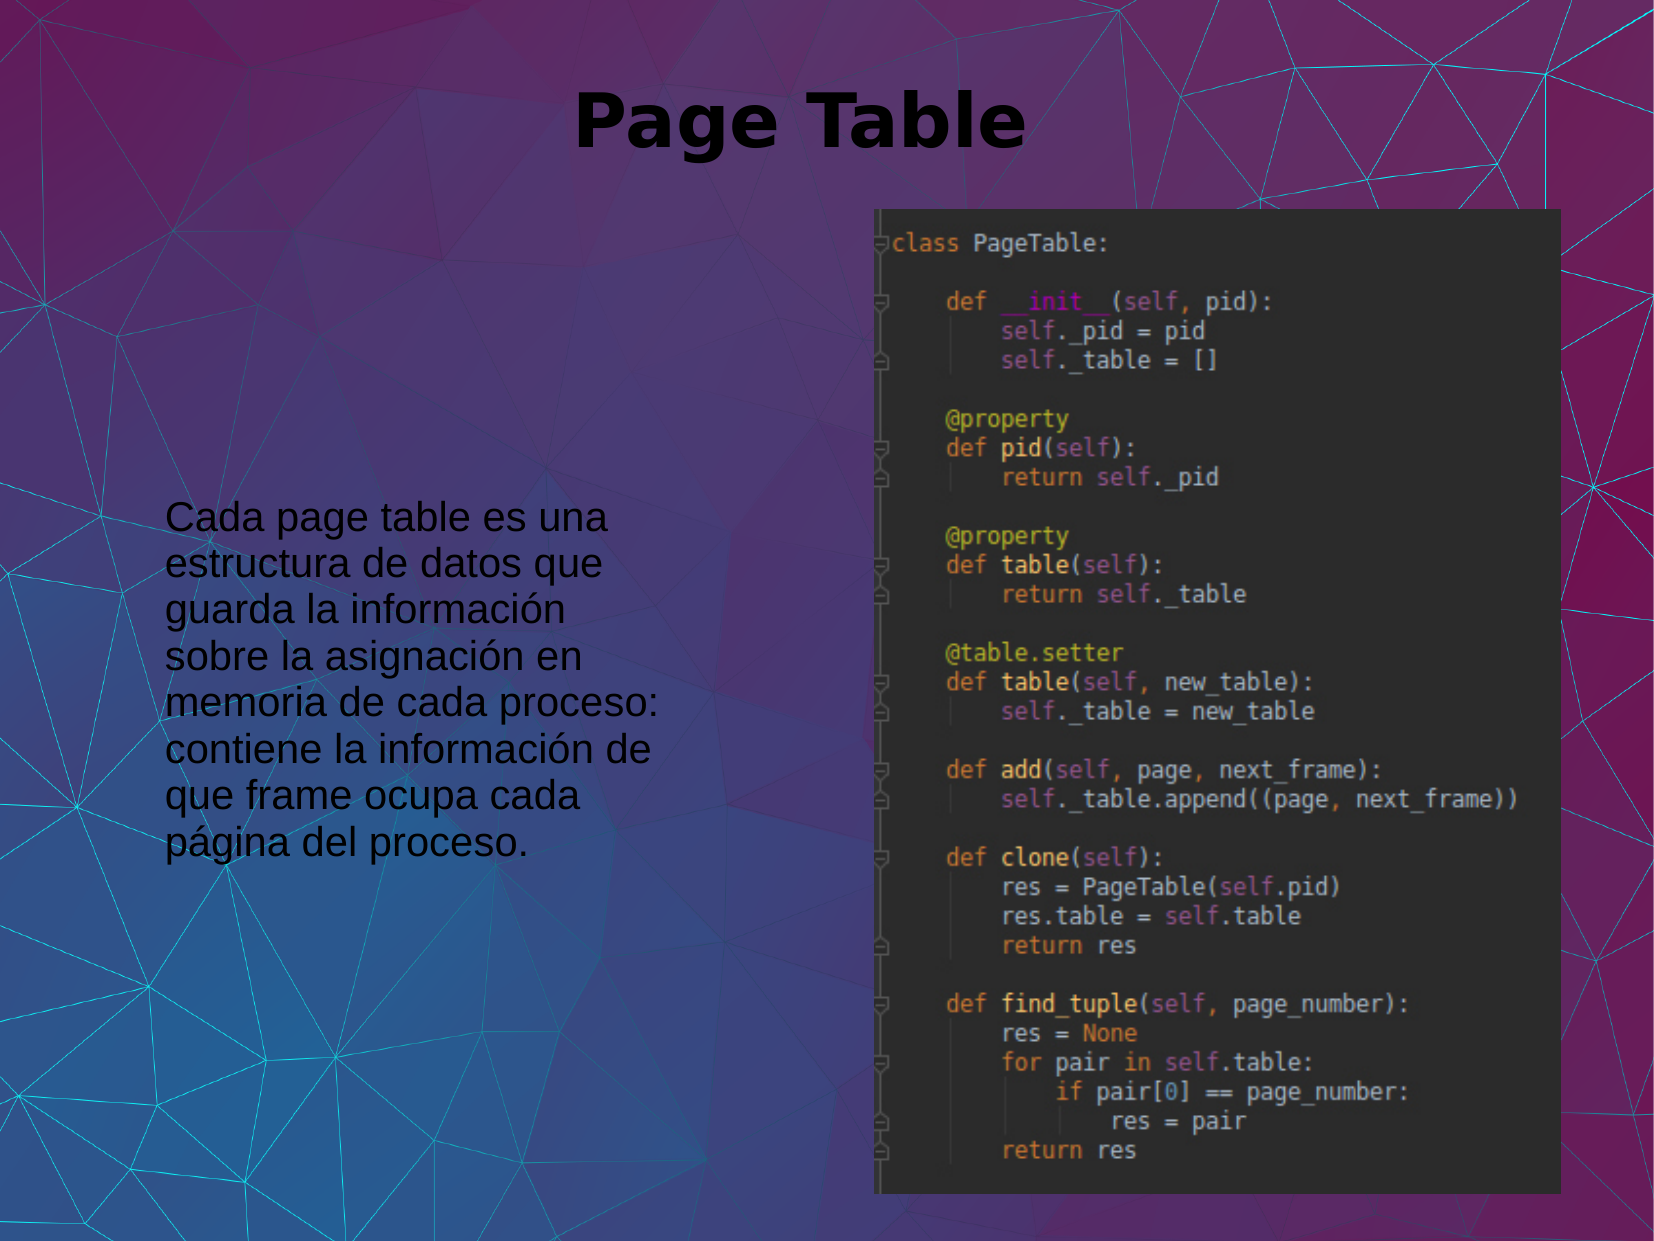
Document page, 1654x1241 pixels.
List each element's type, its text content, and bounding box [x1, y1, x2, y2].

picture [0, 0, 1654, 1241]
title Page Table [161, 17, 1441, 226]
text_box Cada page table es una estructura de datos que guarda la información sobre la asignación en memoria de cada proceso: contiene la información de que frame ocupa cada página del proceso. [150, 300, 694, 1096]
